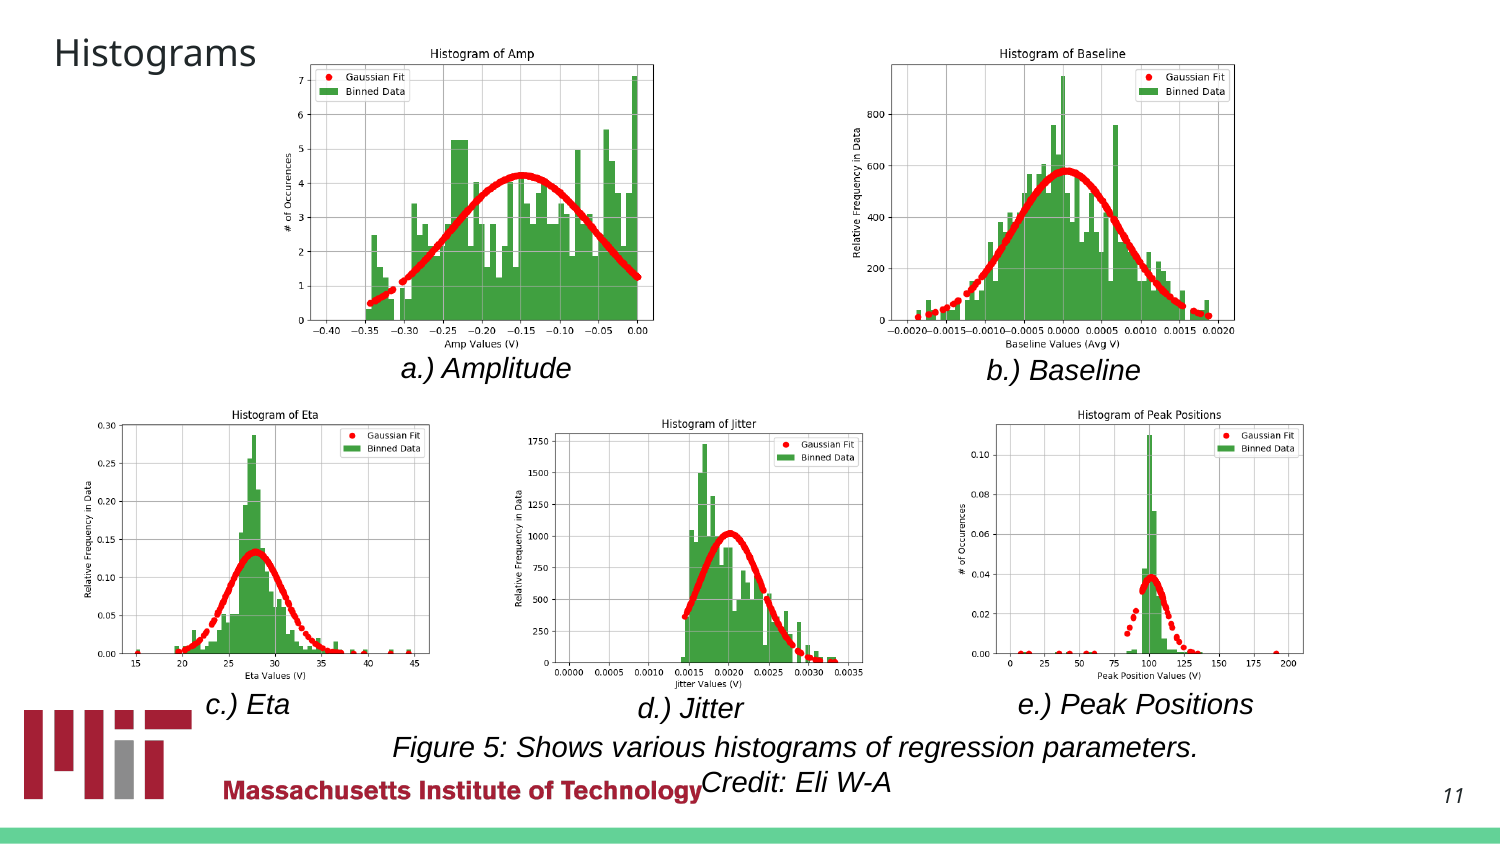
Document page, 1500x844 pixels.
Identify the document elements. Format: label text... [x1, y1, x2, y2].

text_box e.) Peak Positions [1002, 686, 1325, 726]
picture [946, 388, 1342, 686]
picture [255, 24, 697, 356]
picture [505, 397, 902, 695]
text_box d.) Jitter [622, 695, 881, 721]
text_box Figure 5: Shows various histograms of regression parameters. Credit: Eli W-A [376, 713, 1217, 807]
picture [24, 710, 376, 805]
text_box c.) Eta [190, 670, 501, 726]
slide_number <number> [1389, 764, 1480, 830]
text_box a.) Amplitude [385, 334, 734, 389]
picture [836, 24, 1278, 356]
picture [72, 388, 468, 686]
title Histograms [38, 14, 1437, 109]
text_box b.) Baseline [971, 356, 1269, 388]
